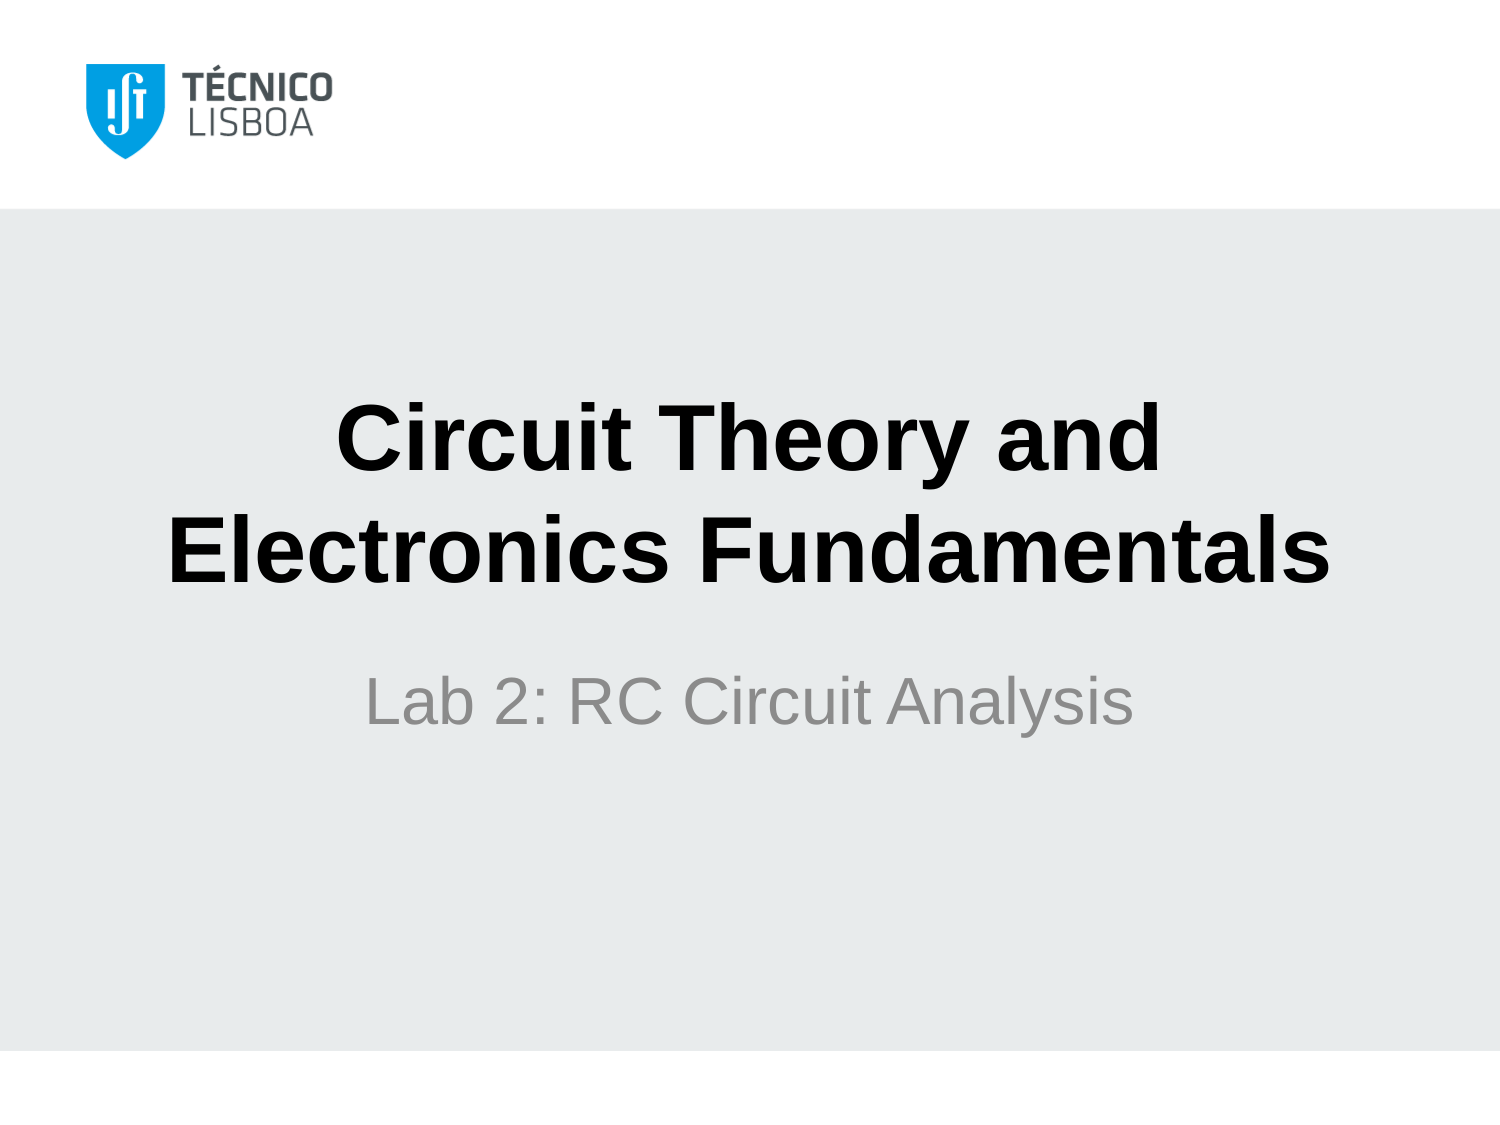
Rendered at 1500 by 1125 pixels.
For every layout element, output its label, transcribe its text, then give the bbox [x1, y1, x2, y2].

picture [0, 0, 1500, 1125]
subtitle Lab 2: RC Circuit Analysis [121, 655, 1378, 747]
title Circuit Theory and Electronics Fundamentals [121, 322, 1378, 655]
